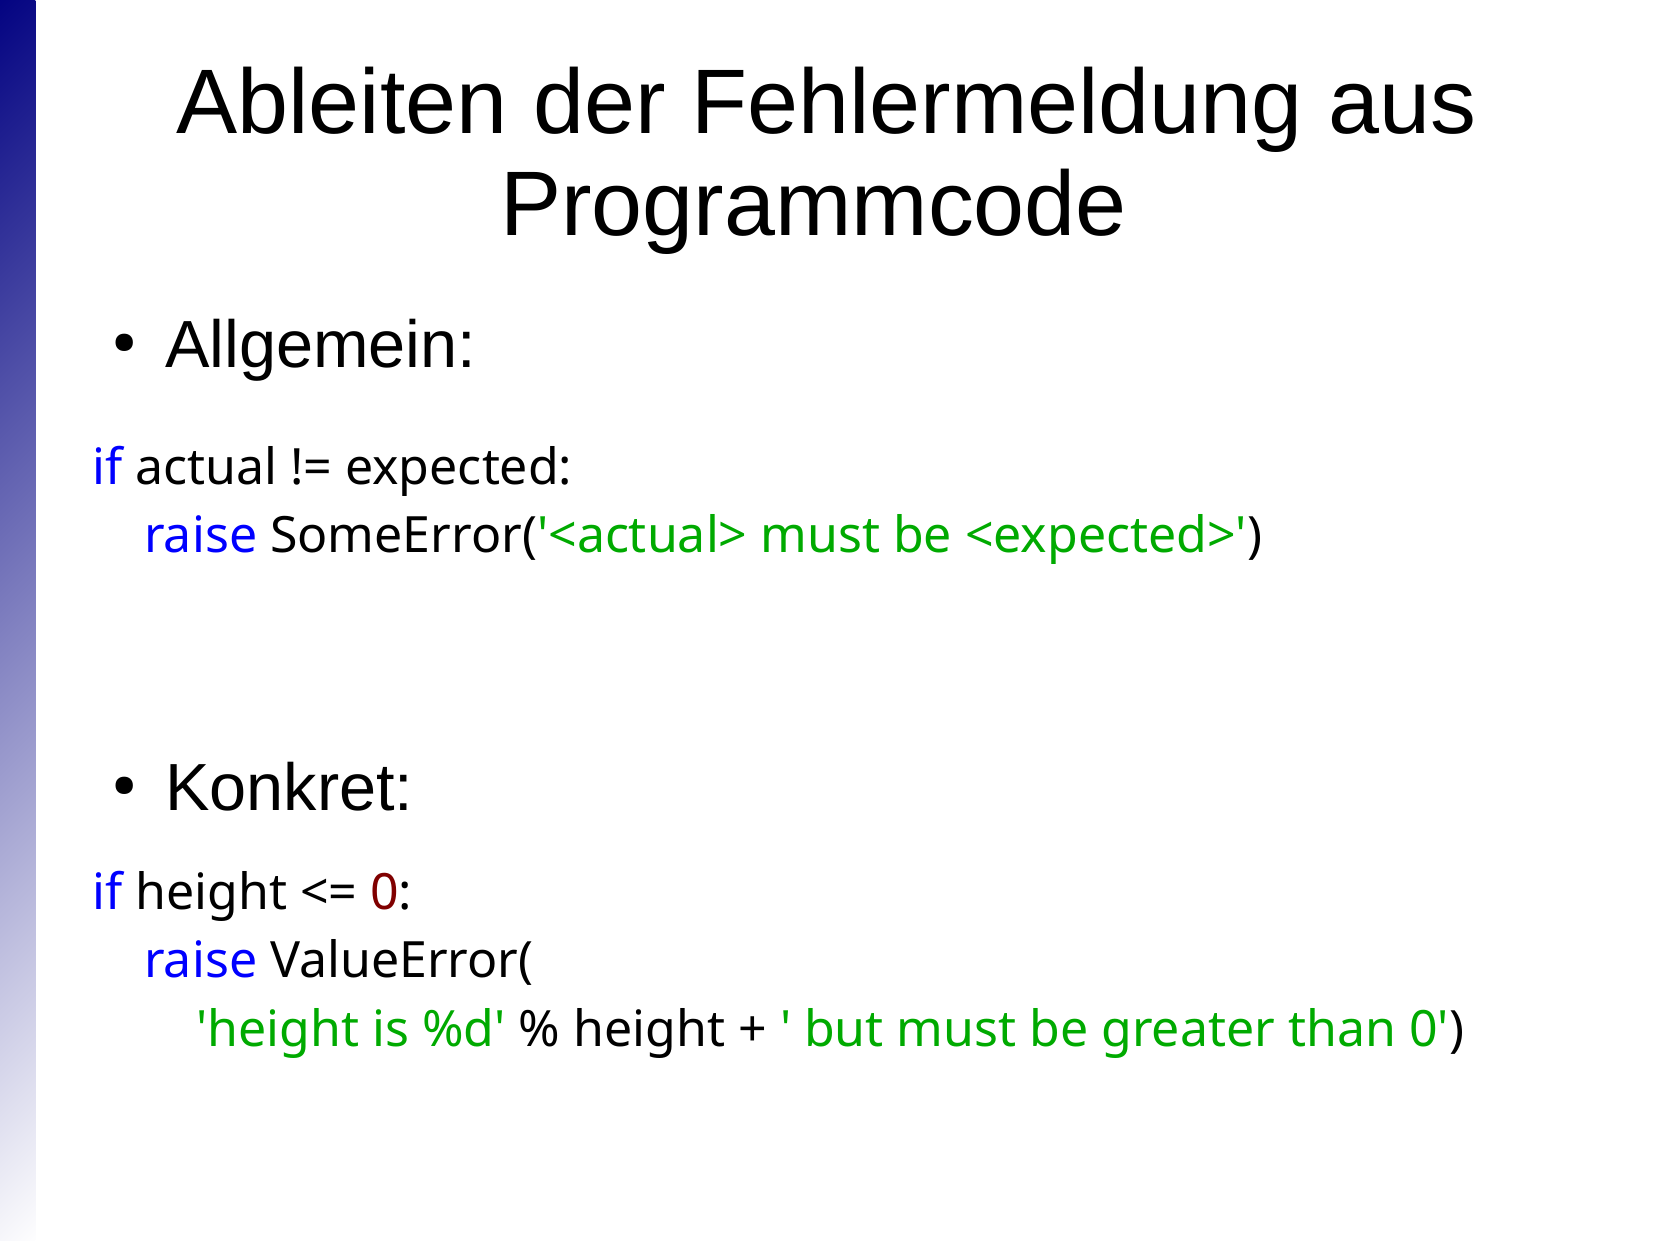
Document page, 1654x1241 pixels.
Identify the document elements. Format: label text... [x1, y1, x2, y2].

list Allgemein: [94, 307, 1583, 402]
list Konkret: [94, 750, 1583, 845]
text_box if height <= 0: raise ValueError( 'height is %d' % height + ' but must be greater than 0') [77, 848, 1583, 1040]
text_box if actual != expected: raise SomeError('<actual> must be <expected>') [77, 423, 1394, 615]
title Ableiten der Fehlermeldung aus Programmcode [82, 49, 1571, 257]
